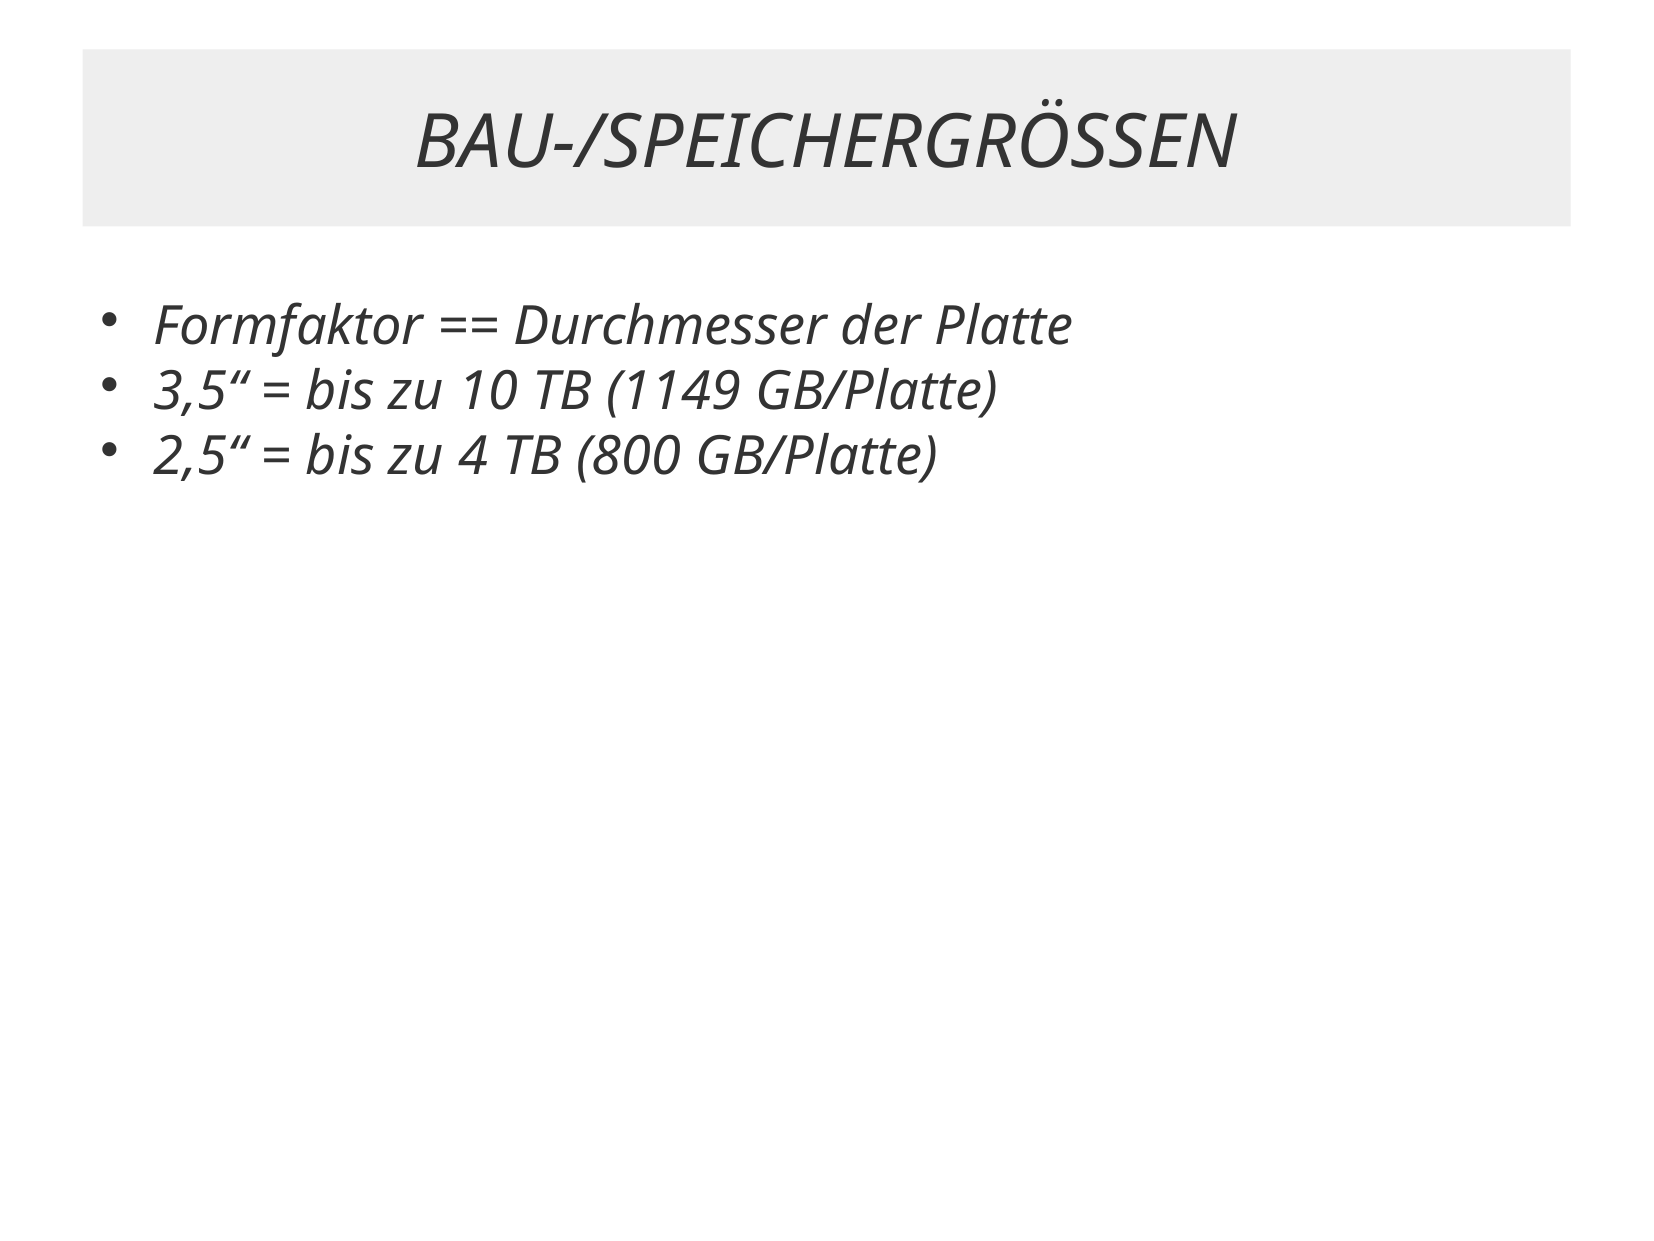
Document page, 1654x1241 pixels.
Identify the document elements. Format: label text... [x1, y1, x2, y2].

text_box BAU-/SPEICHERGRÖSSEN [82, 49, 1571, 227]
text_box Formfaktor == Durchmesser der Platte 3,5“ = bis zu 10 TB (1149 GB/Platte) 2,5“ = bis zu 4 TB (800 GB/Platte) [82, 290, 1571, 1010]
